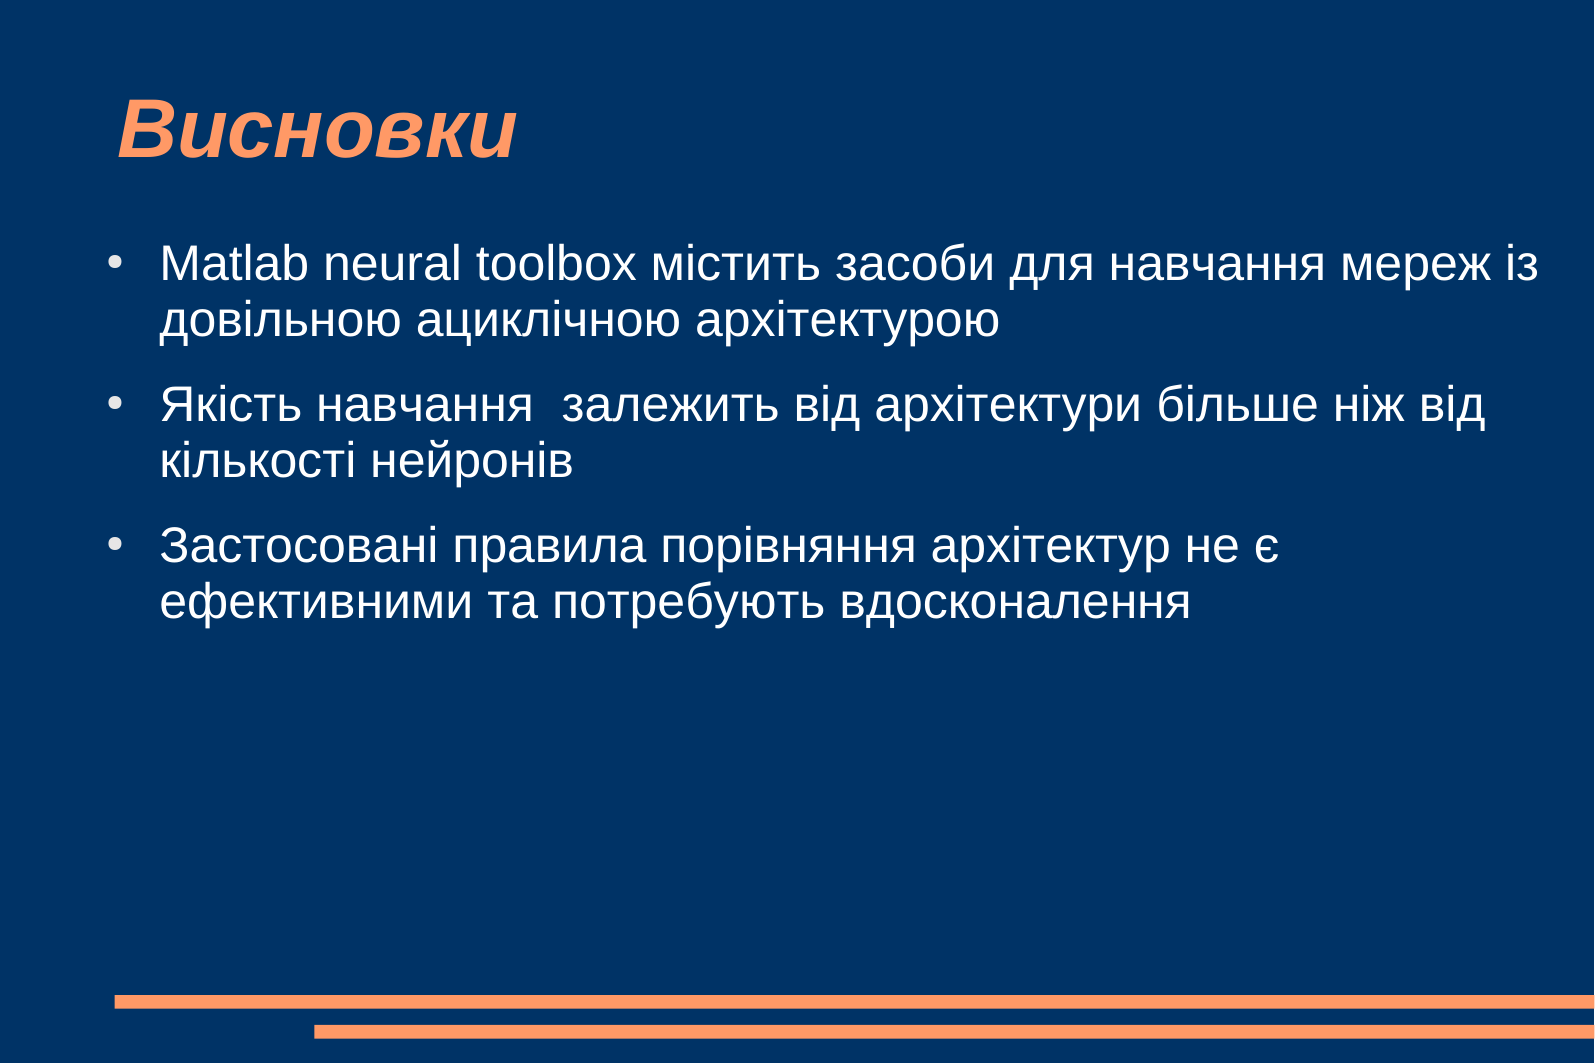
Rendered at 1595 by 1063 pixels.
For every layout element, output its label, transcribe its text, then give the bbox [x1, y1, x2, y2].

title Висновки [117, 39, 1479, 218]
text_box Matlab neural toolbox містить засоби для навчання мереж із довільною ациклічною архітектурою Якість навчання залежить від архітектури більше ніж від кількості нейронів Застосовані правила порівняння архітектур не є ефективними та потребують вдосконалення [88, 235, 1565, 813]
